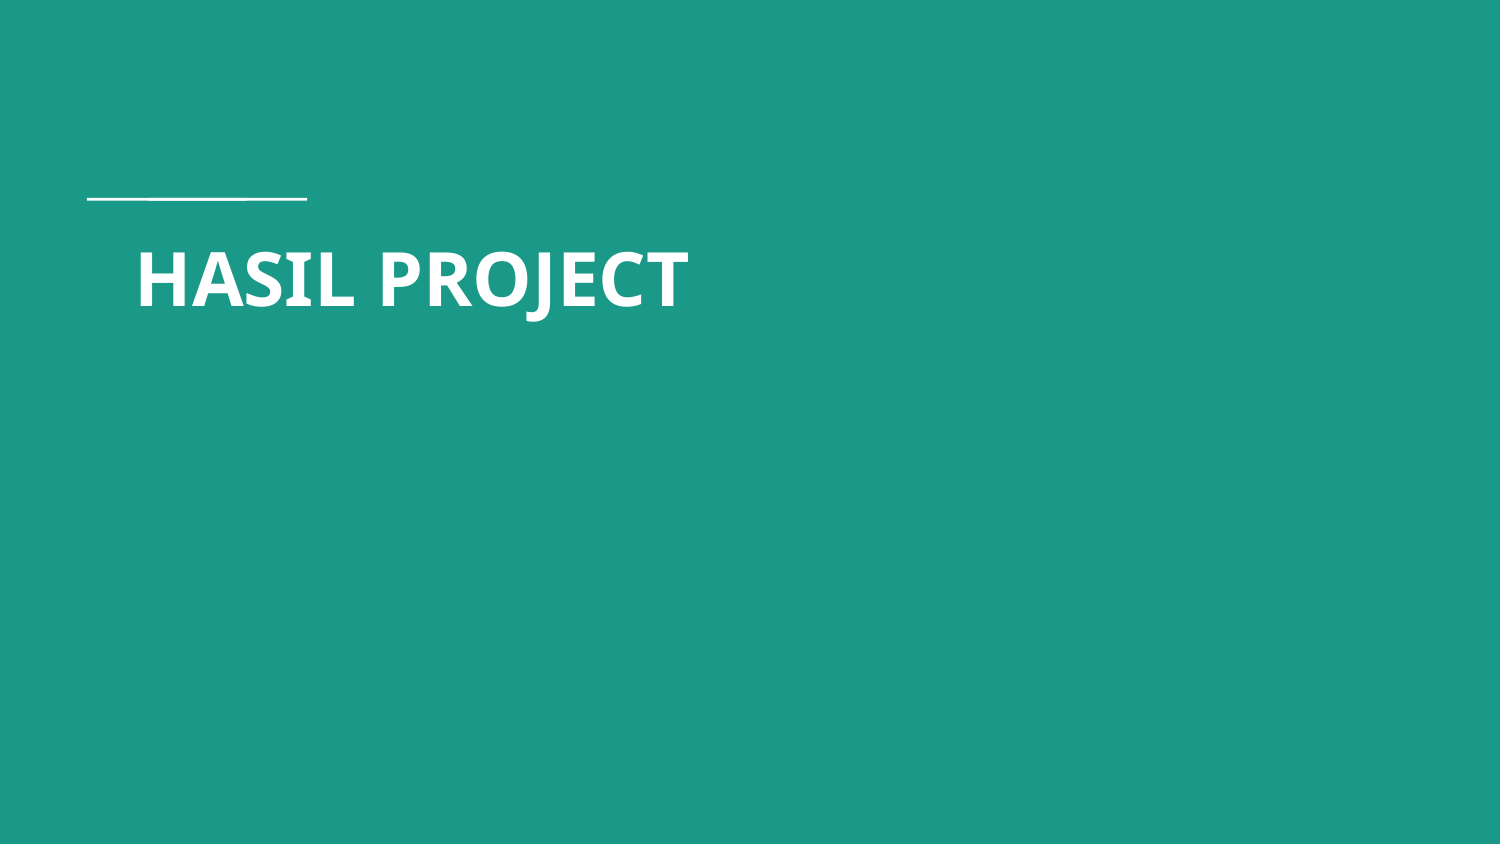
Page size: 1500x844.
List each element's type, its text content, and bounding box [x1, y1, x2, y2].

title HASIL PROJECT [119, 216, 1381, 466]
